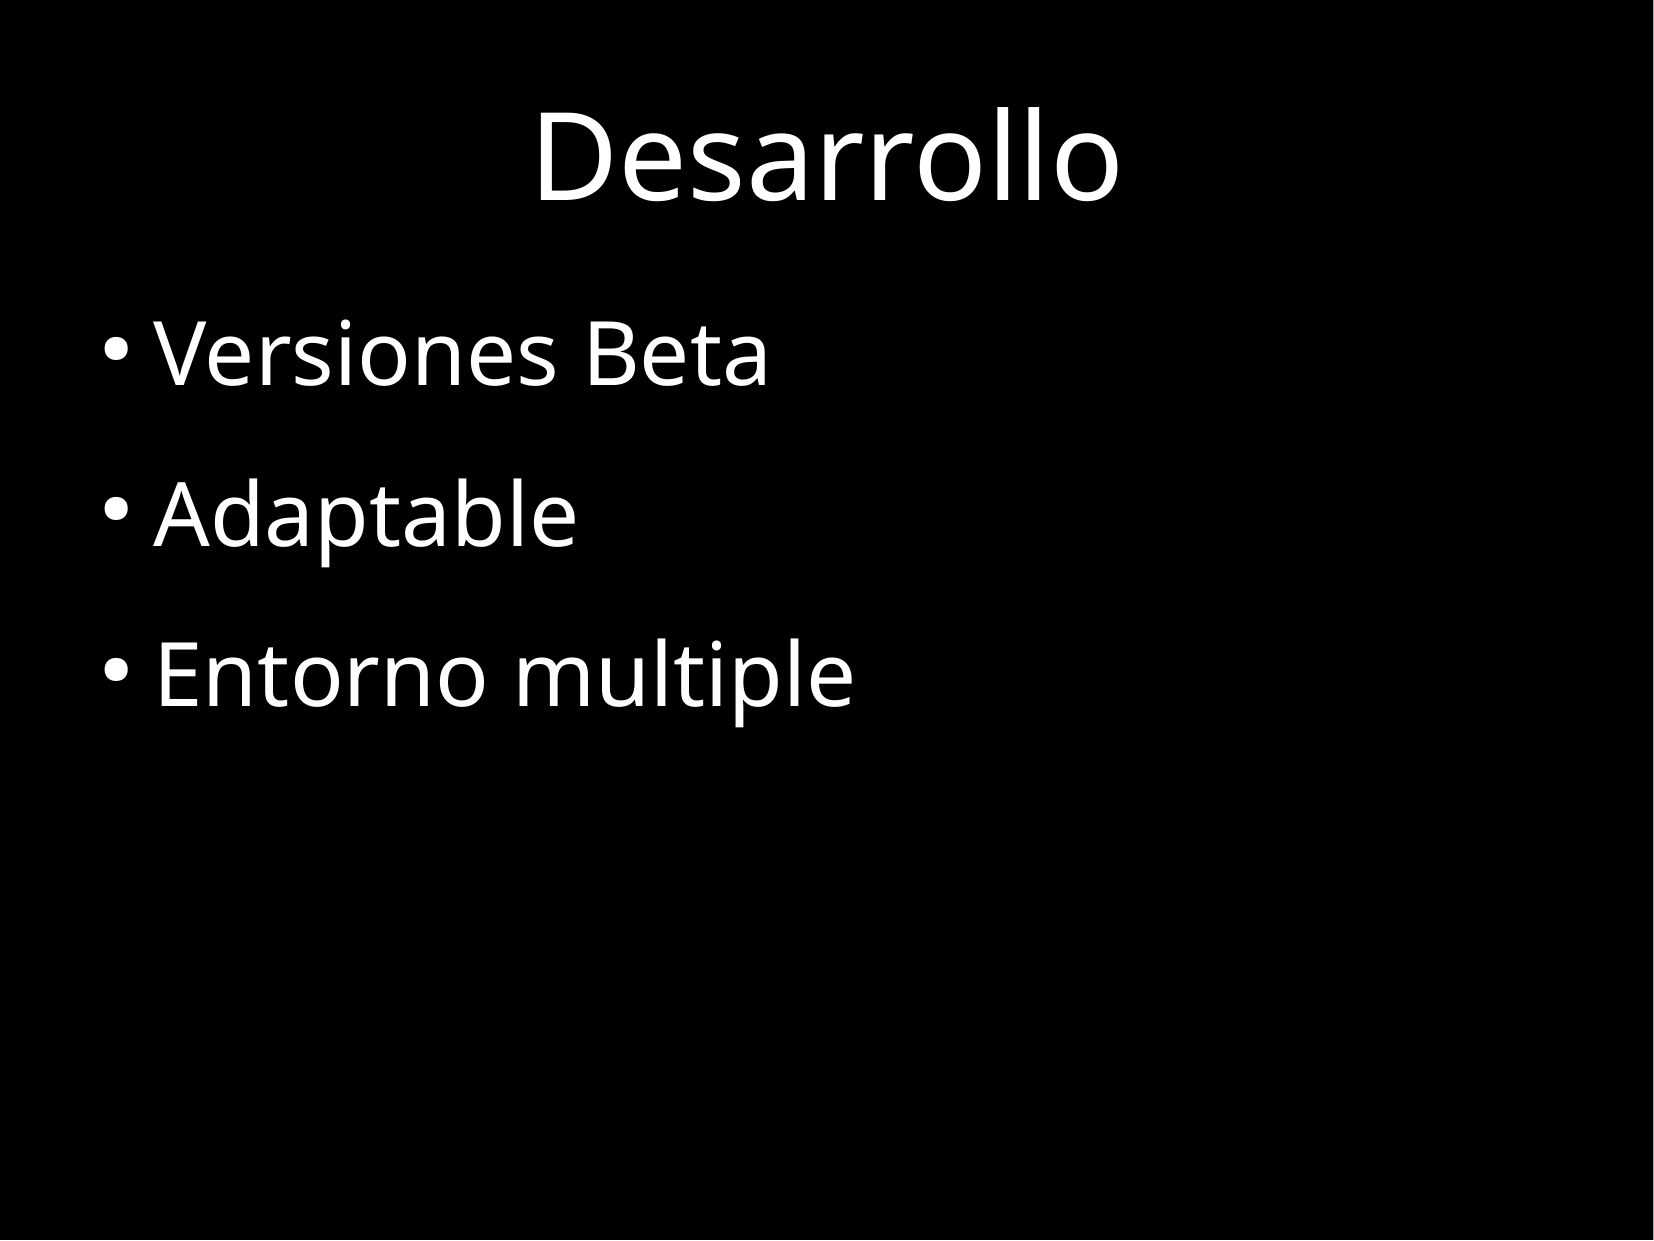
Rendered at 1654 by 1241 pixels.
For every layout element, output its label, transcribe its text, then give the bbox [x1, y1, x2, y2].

title Desarrollo [82, 49, 1571, 257]
list Versiones Beta Adaptable Entorno multiple [82, 290, 1571, 1010]
